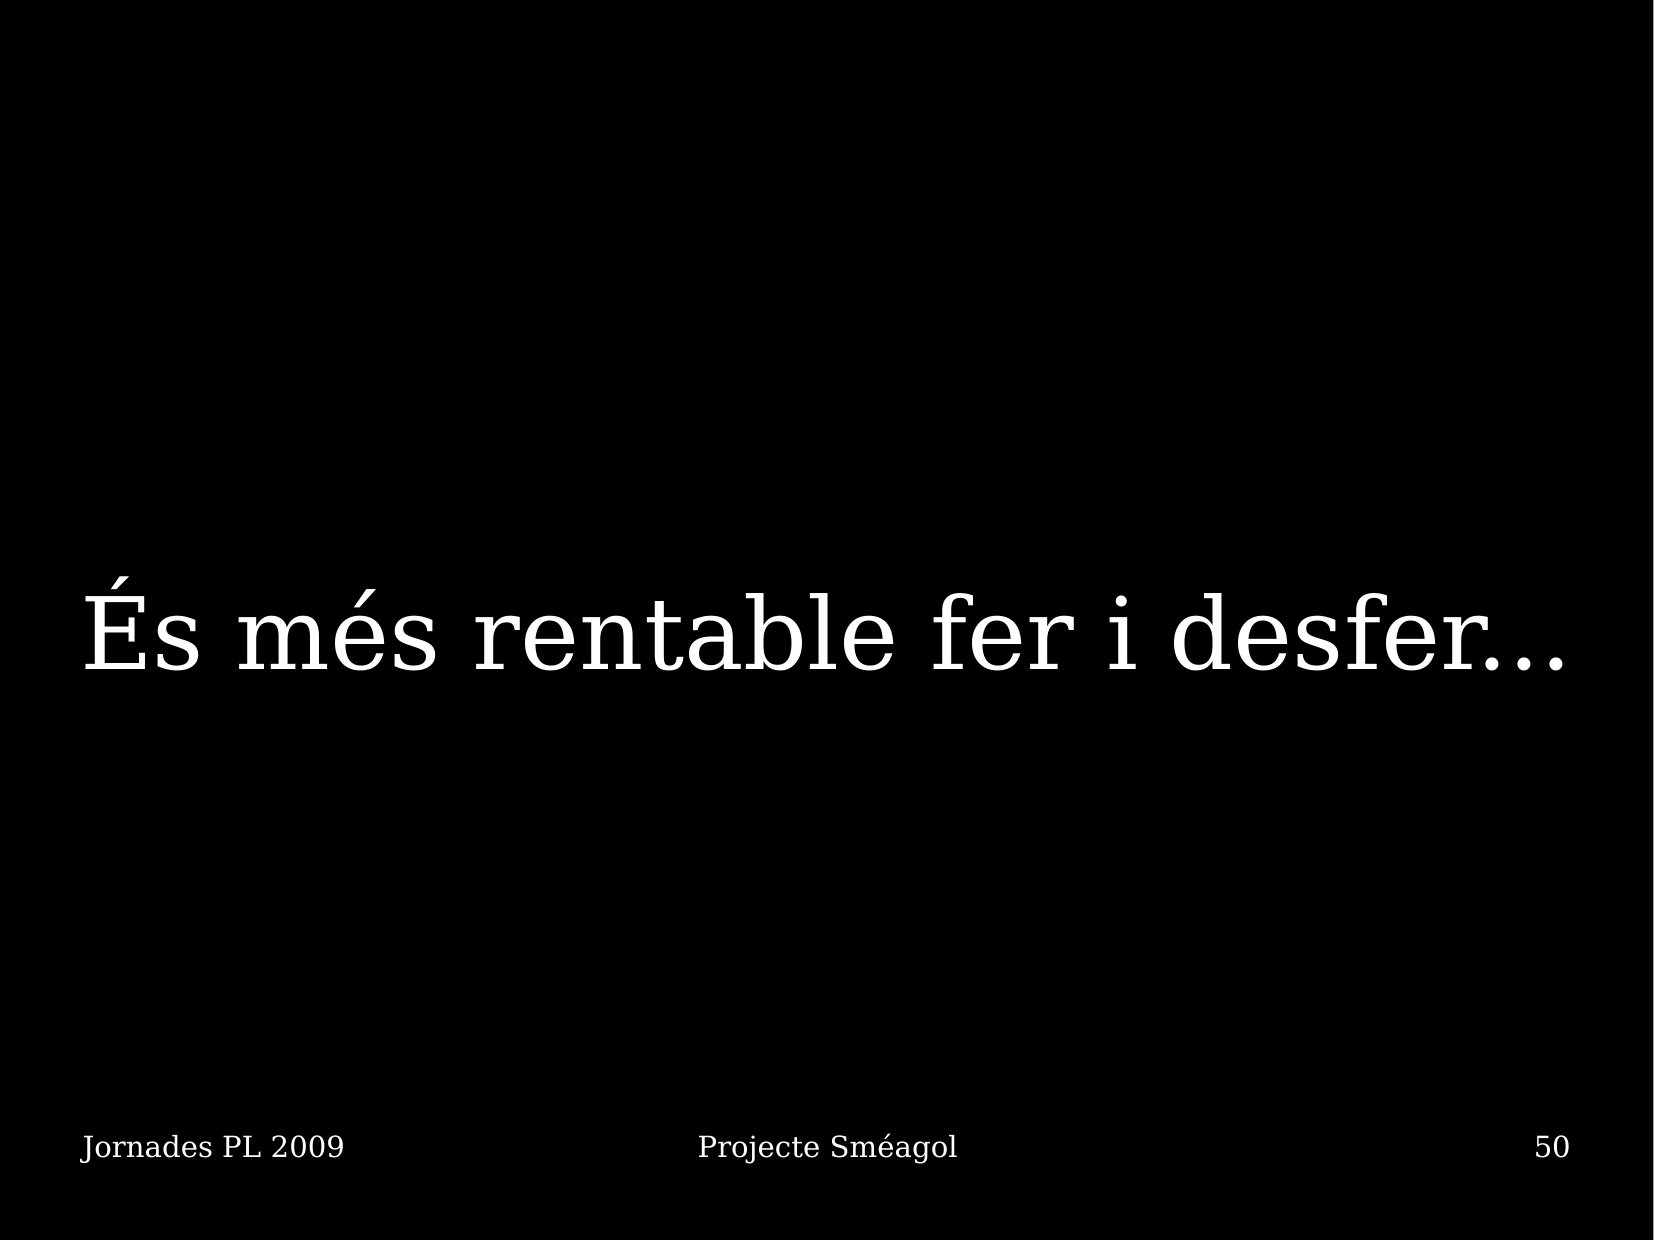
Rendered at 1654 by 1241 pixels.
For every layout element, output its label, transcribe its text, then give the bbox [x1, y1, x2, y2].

title És més rentable fer i desfer... [59, 529, 1595, 711]
